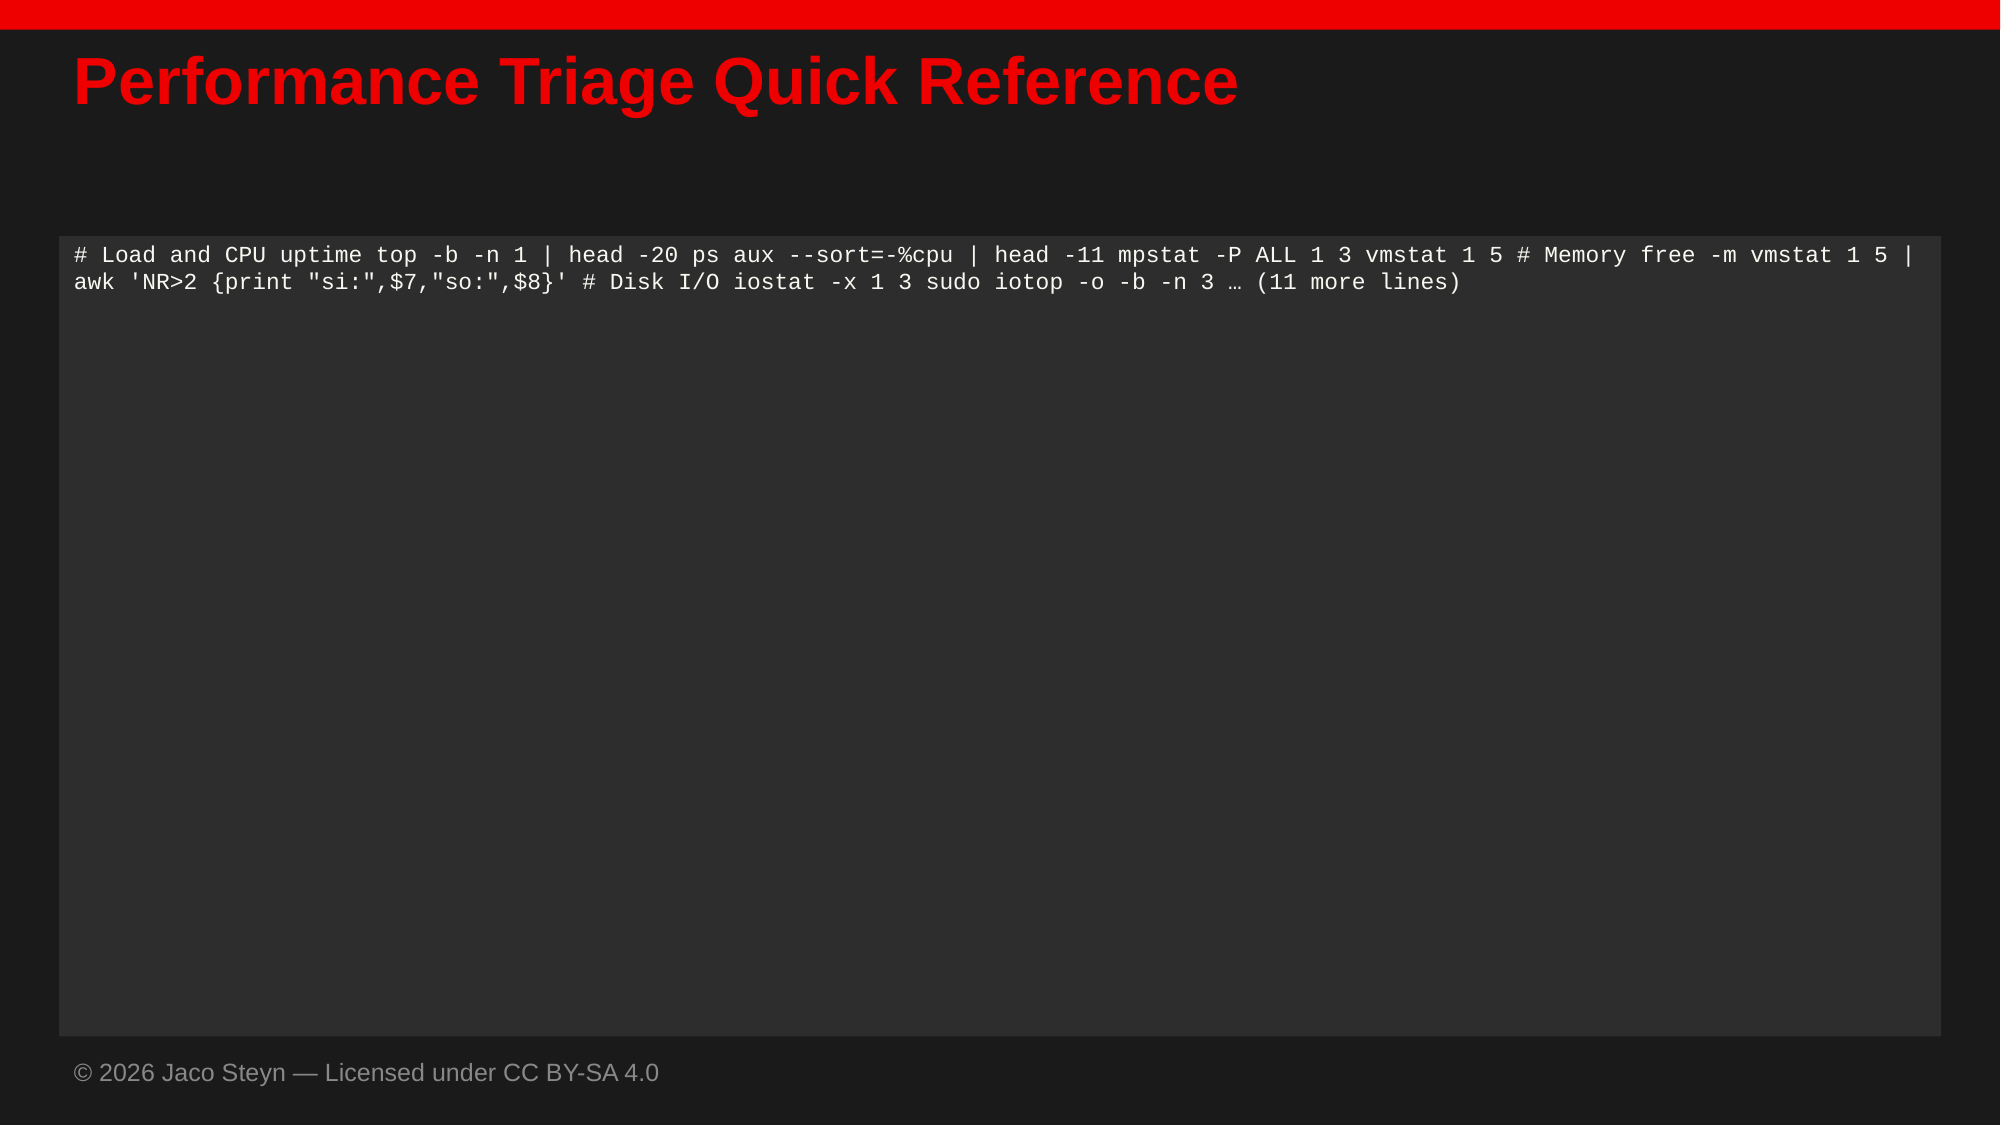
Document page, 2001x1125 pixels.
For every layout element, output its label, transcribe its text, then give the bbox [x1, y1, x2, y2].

text_box # Load and CPU uptime top -b -n 1 | head -20 ps aux --sort=-%cpu | head -11 mpstat -P ALL 1 3 vmstat 1 5 # Memory free -m vmstat 1 5 | awk 'NR>2 {print "si:",$7,"so:",$8}' # Disk I/O iostat -x 1 3 sudo iotop -o -b -n 3 … (11 more lines) [59, 236, 1942, 1037]
text_box © 2026 Jaco Steyn — Licensed under CC BY-SA 4.0 [59, 1051, 1942, 1093]
text_box Performance Triage Quick Reference [59, 36, 1942, 208]
text_box [0, 0, 2001, 30]
